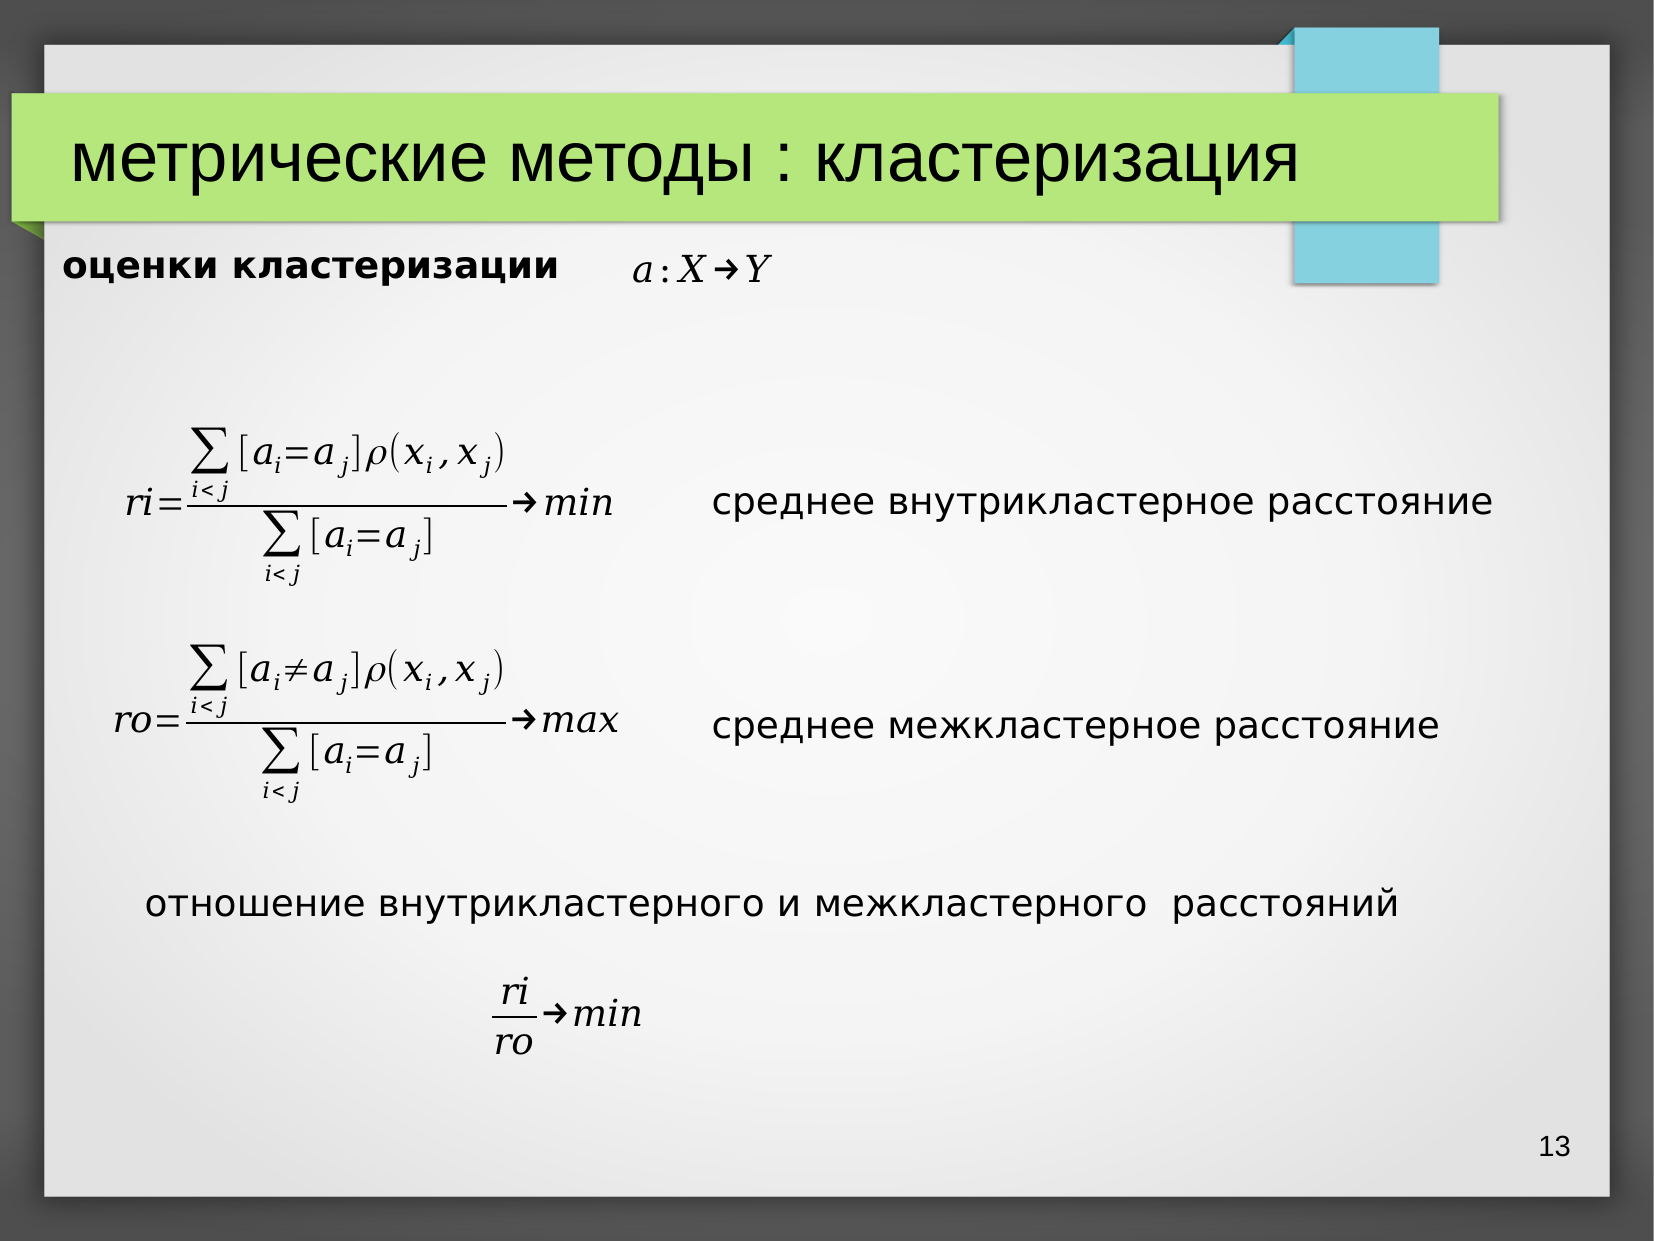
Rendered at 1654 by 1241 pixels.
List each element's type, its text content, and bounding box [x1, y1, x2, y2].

title метрические методы : кластеризация [70, 117, 1382, 197]
text_box отношение внутрикластерного и межкластерного расстояний [129, 874, 1415, 935]
picture [0, 0, 1654, 1241]
text_box среднее межкластерное расстояние [696, 696, 1456, 758]
chart [106, 642, 628, 804]
chart [484, 970, 650, 1063]
text_box среднее внутрикластерное расстояние [696, 472, 1509, 533]
chart [118, 425, 620, 587]
chart [625, 248, 780, 292]
text_box оценки кластеризации [47, 236, 603, 308]
